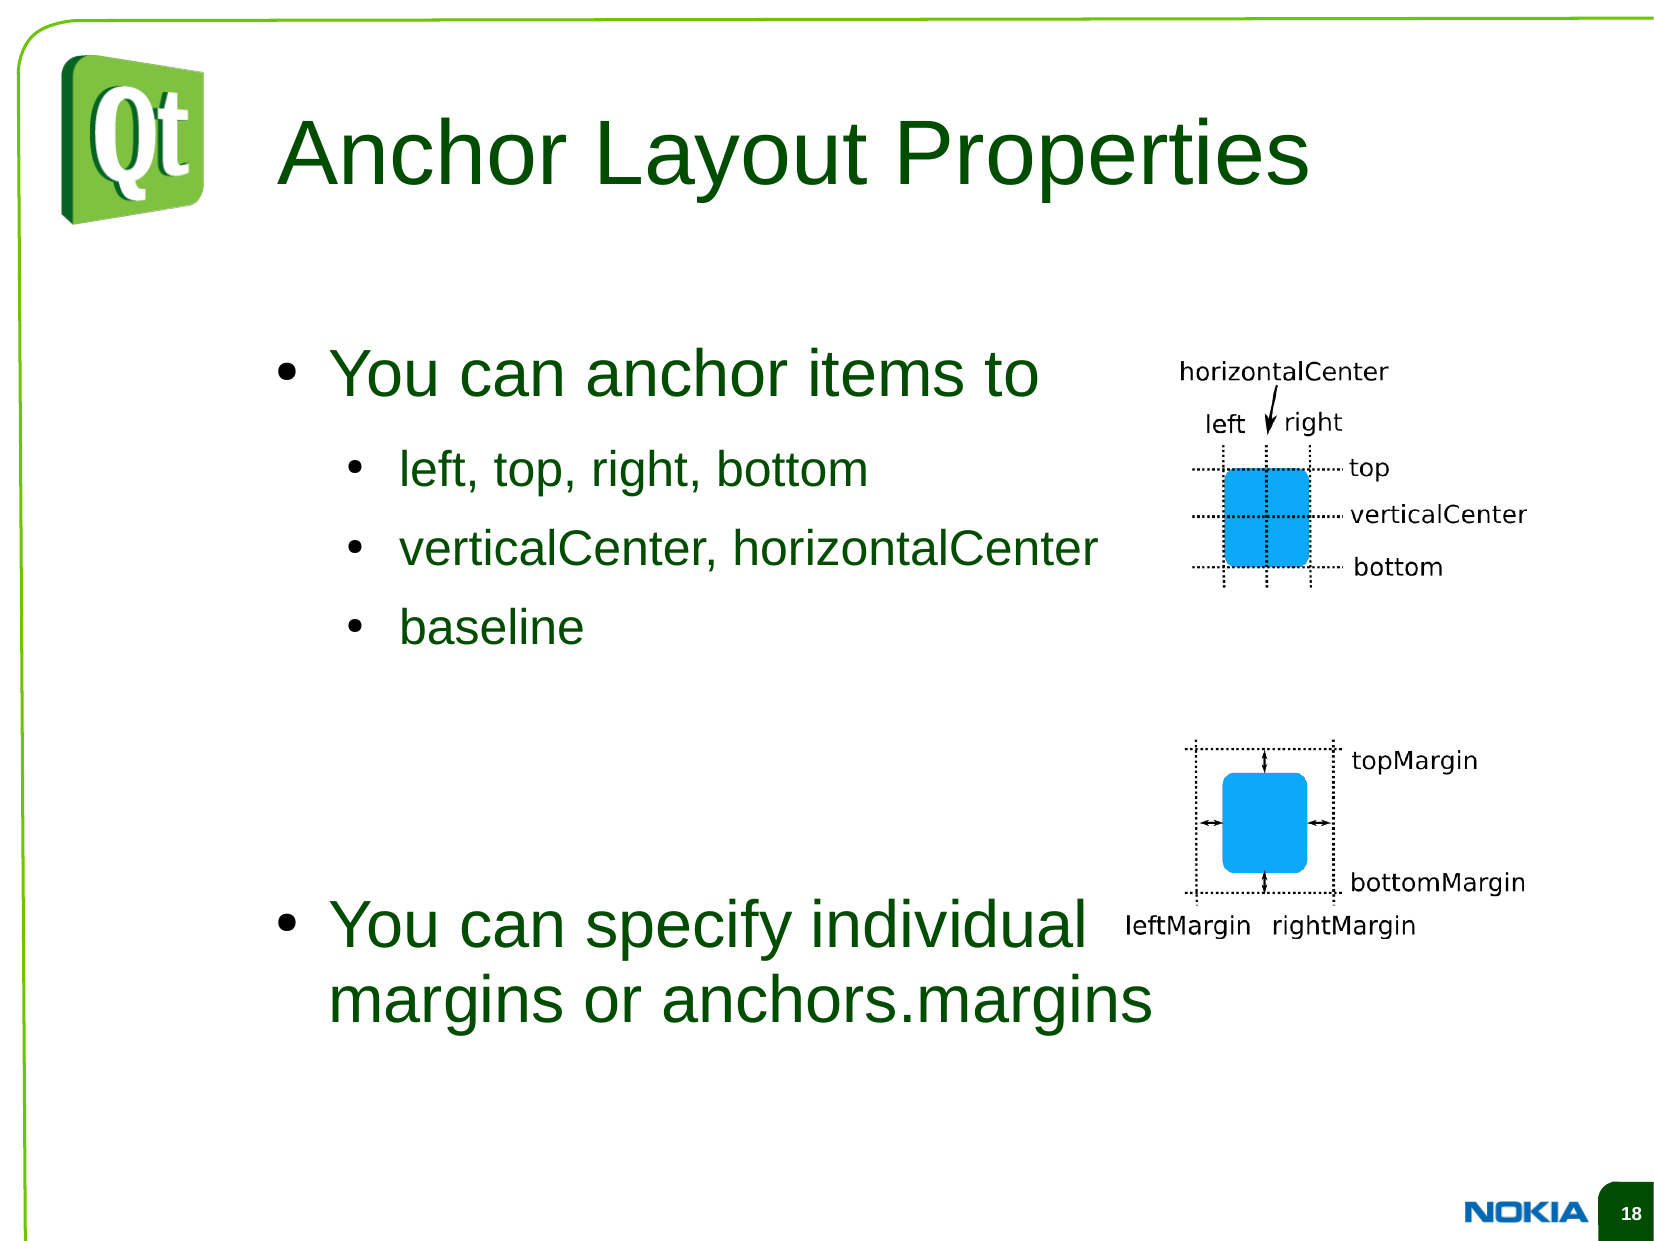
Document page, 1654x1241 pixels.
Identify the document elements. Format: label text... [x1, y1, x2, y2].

title Anchor Layout Properties [257, 56, 1333, 250]
picture [61, 55, 204, 225]
picture [1181, 361, 1527, 591]
list You can anchor items to left, top, right, bottom verticalCenter, horizontalCenter baseline You can specify individual margins or anchors.margins [257, 336, 1577, 1156]
picture [1127, 738, 1524, 939]
picture [1465, 1201, 1589, 1223]
